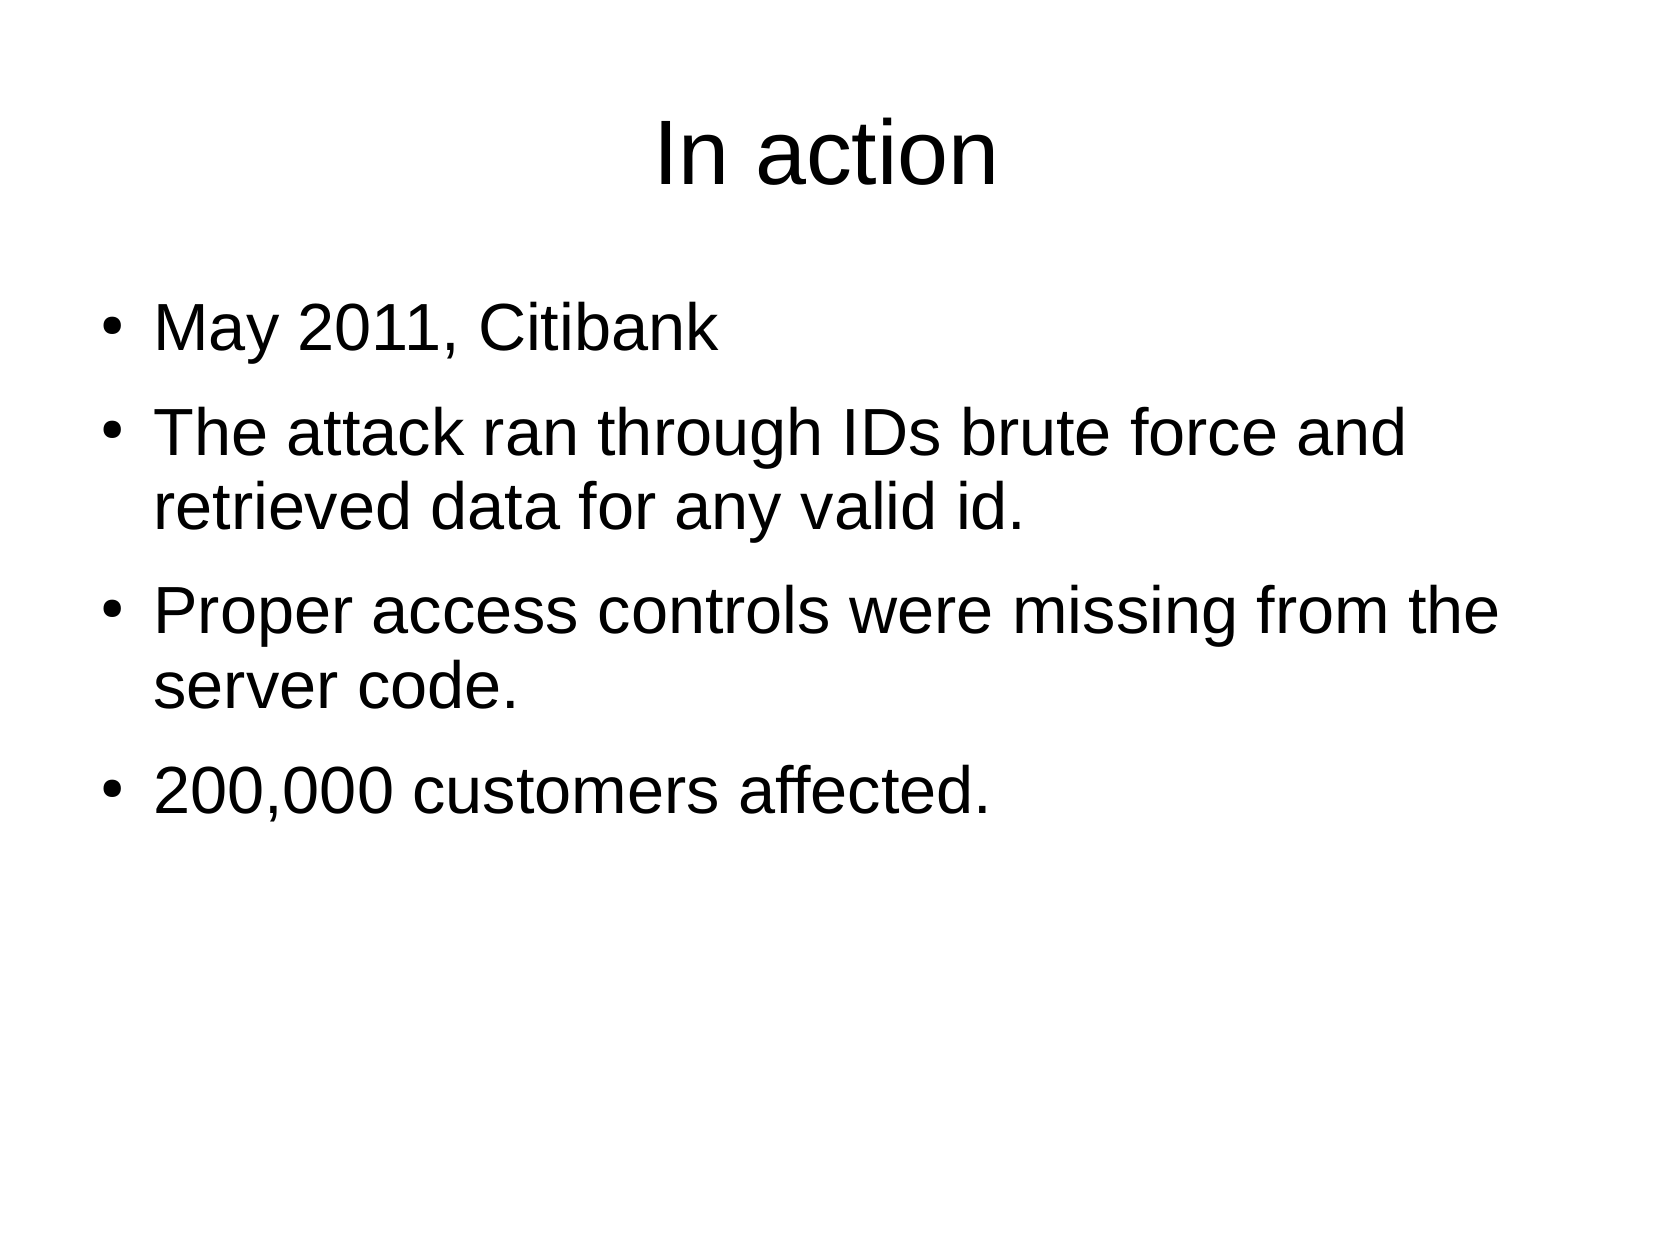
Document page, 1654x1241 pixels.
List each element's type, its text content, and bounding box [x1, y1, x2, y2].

title In action [82, 49, 1571, 257]
list May 2011, Citibank The attack ran through IDs brute force and retrieved data for any valid id. Proper access controls were missing from the server code. 200,000 customers affected. [82, 290, 1538, 1010]
